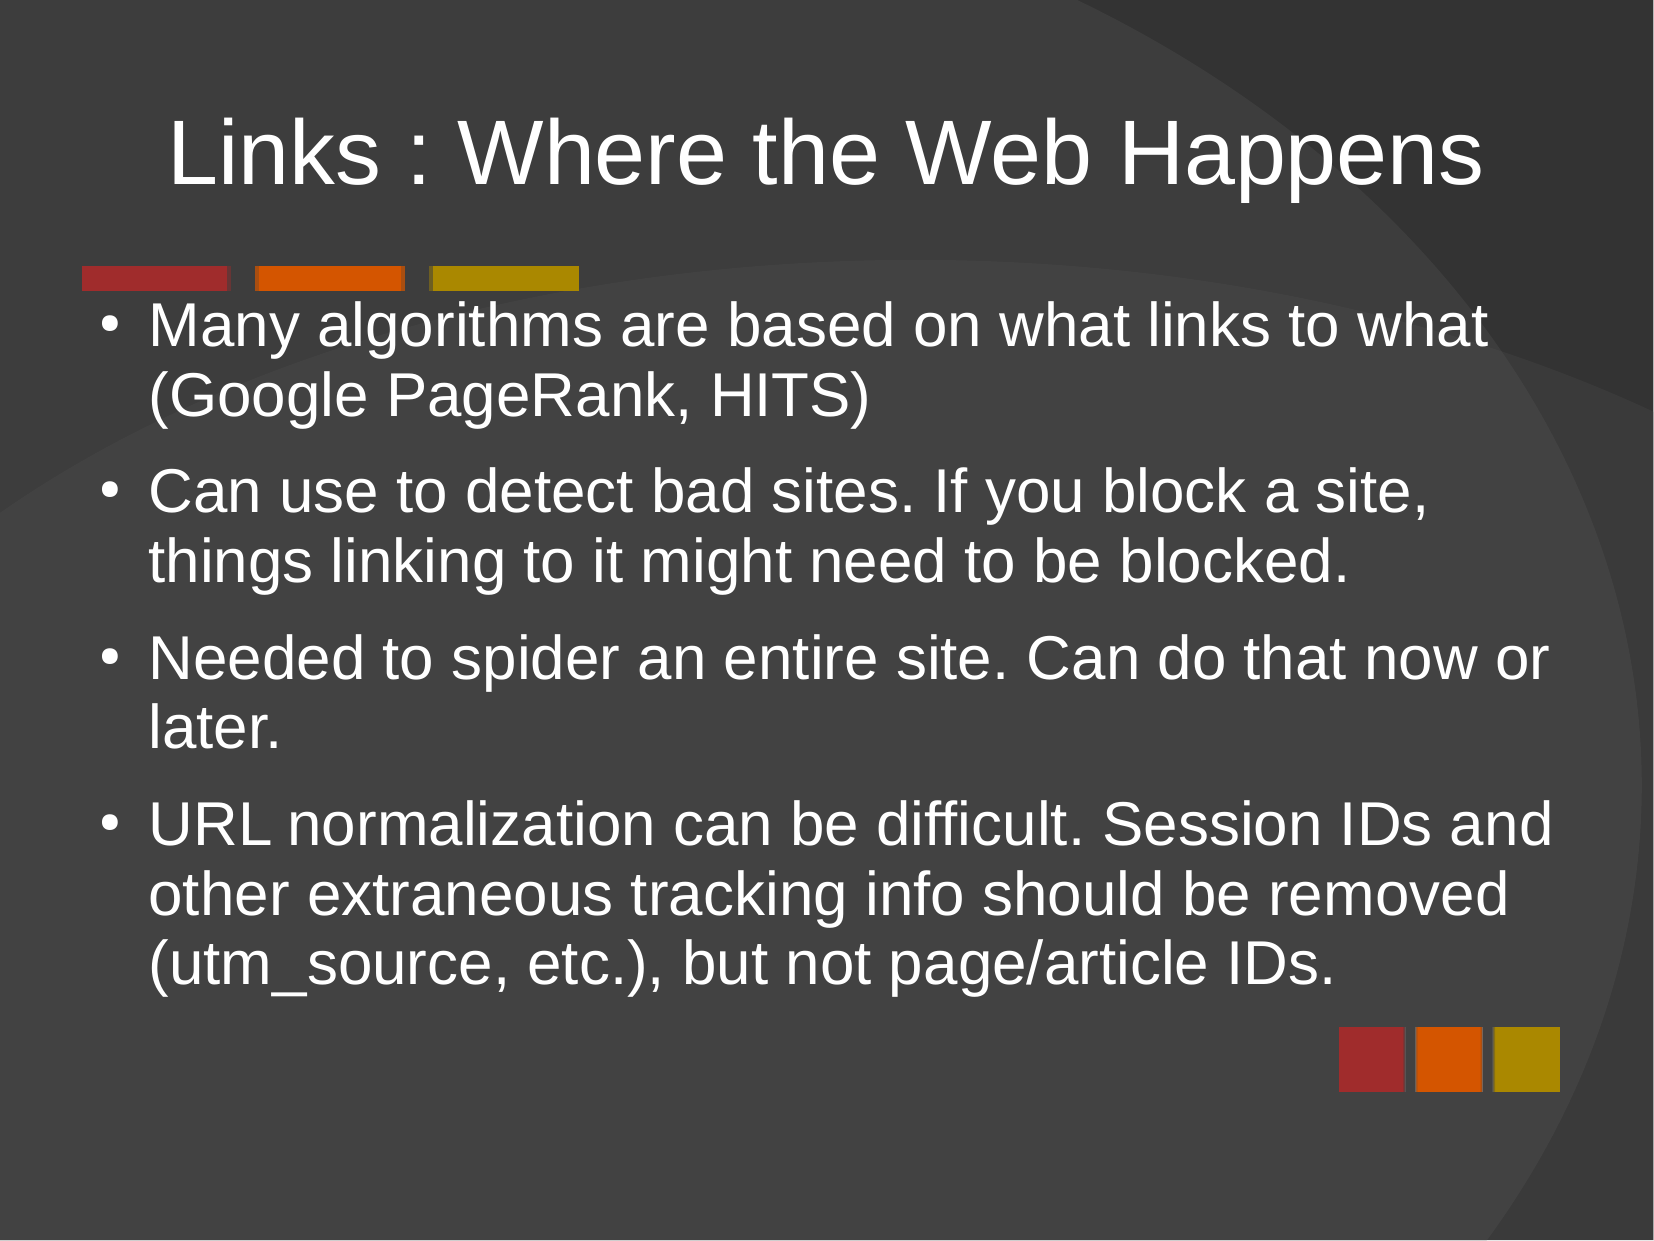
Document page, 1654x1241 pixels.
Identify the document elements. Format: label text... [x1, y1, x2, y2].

title Links : Where the Web Happens [82, 49, 1571, 257]
picture [1339, 1027, 1560, 1092]
list Many algorithms are based on what links to what (Google PageRank, HITS) Can use to detect bad sites. If you block a site, things linking to it might need to be blocked. Needed to spider an entire site. Can do that now or later. URL normalization can be difficult. Session IDs and other extraneous tracking info should be removed (utm_source, etc.), but not page/article IDs. [82, 290, 1571, 1010]
picture [82, 266, 579, 290]
